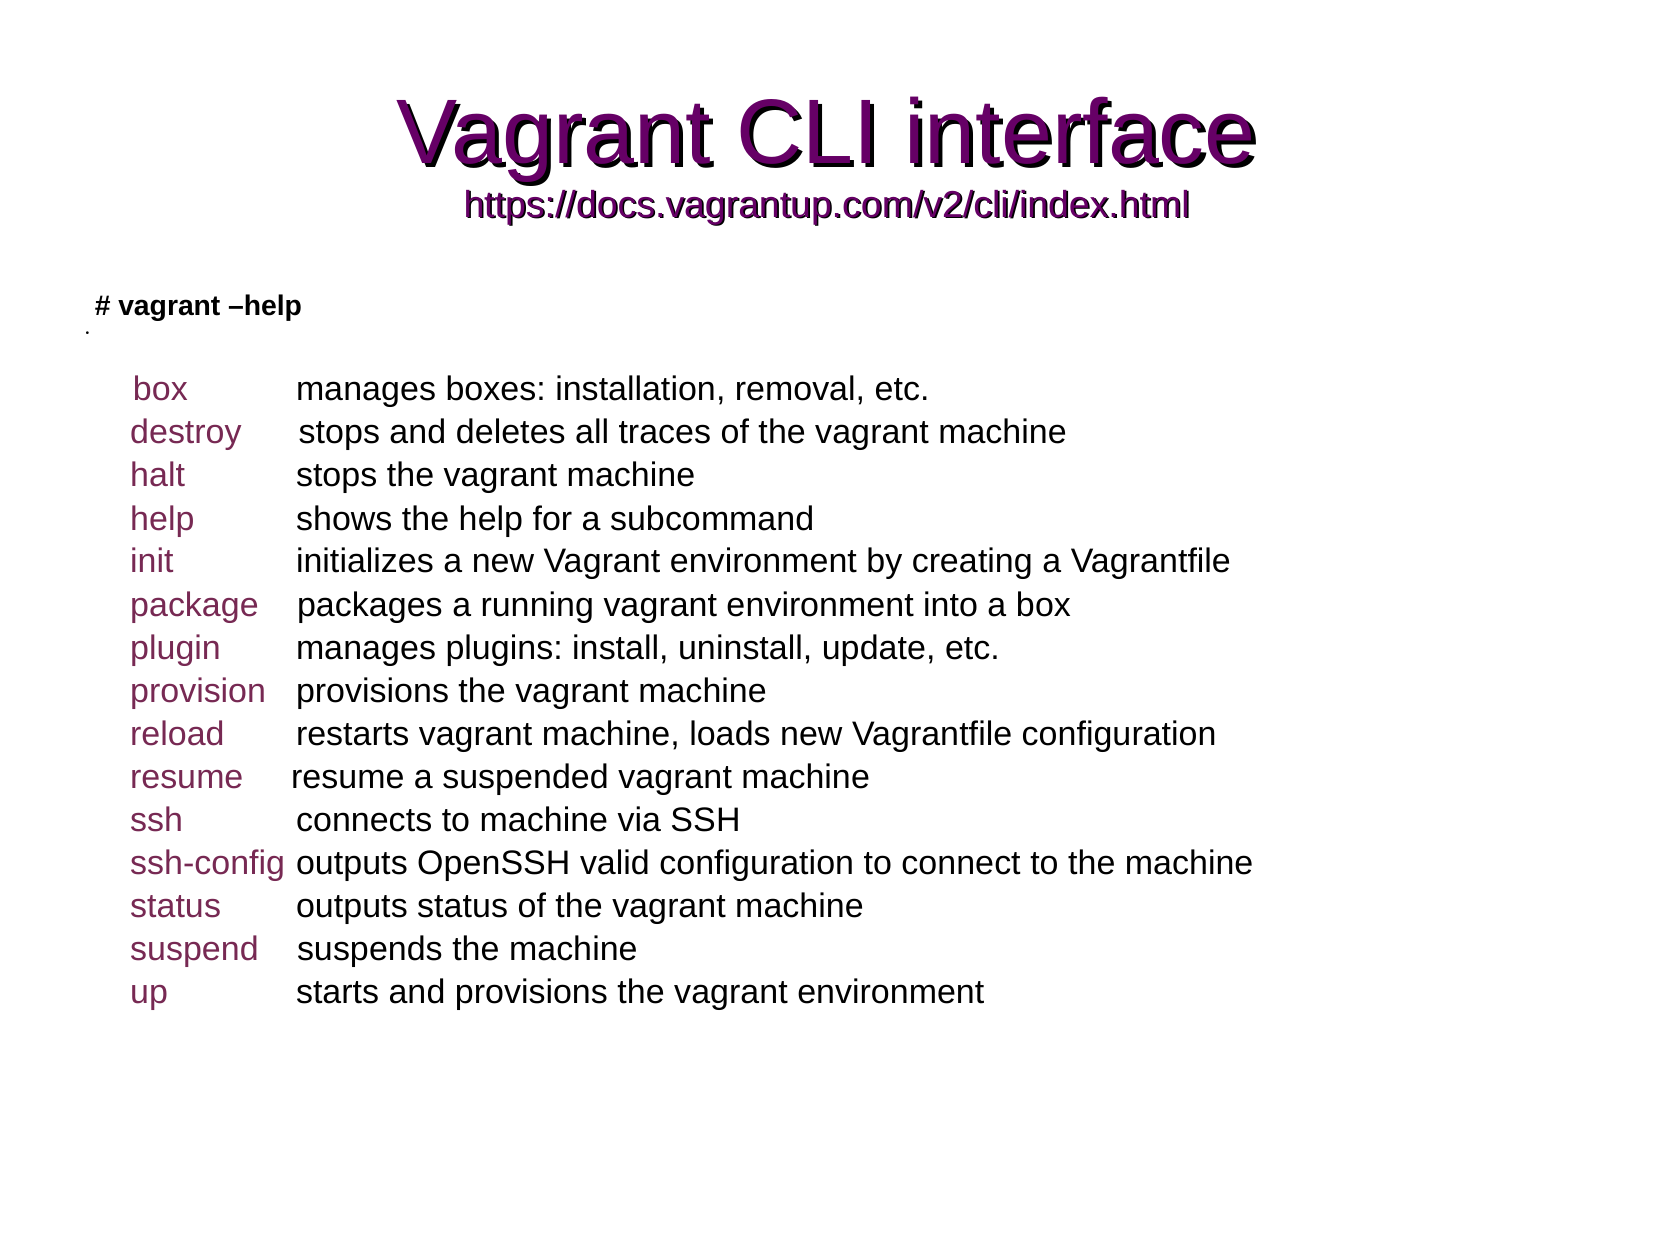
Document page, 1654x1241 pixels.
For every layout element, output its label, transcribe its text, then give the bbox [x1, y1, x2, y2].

list # vagrant –help box manages boxes: installation, removal, etc. destroy stops and deletes all traces of the vagrant machine halt stops the vagrant machine help shows the help for a subcommand init initializes a new Vagrant environment by creating a Vagrantfile package packages a running vagrant environment into a box plugin manages plugins: install, uninstall, update, etc. provision provisions the vagrant machine reload restarts vagrant machine, loads new Vagrantfile configuration resume resume a suspended vagrant machine ssh connects to machine via SSH ssh-config outputs OpenSSH valid configuration to connect to the machine status outputs status of the vagrant machine suspend suspends the machine up starts and provisions the vagrant environment [82, 290, 1571, 1158]
title Vagrant CLI interface https://docs.vagrantup.com/v2/cli/index.html [82, 49, 1571, 257]
